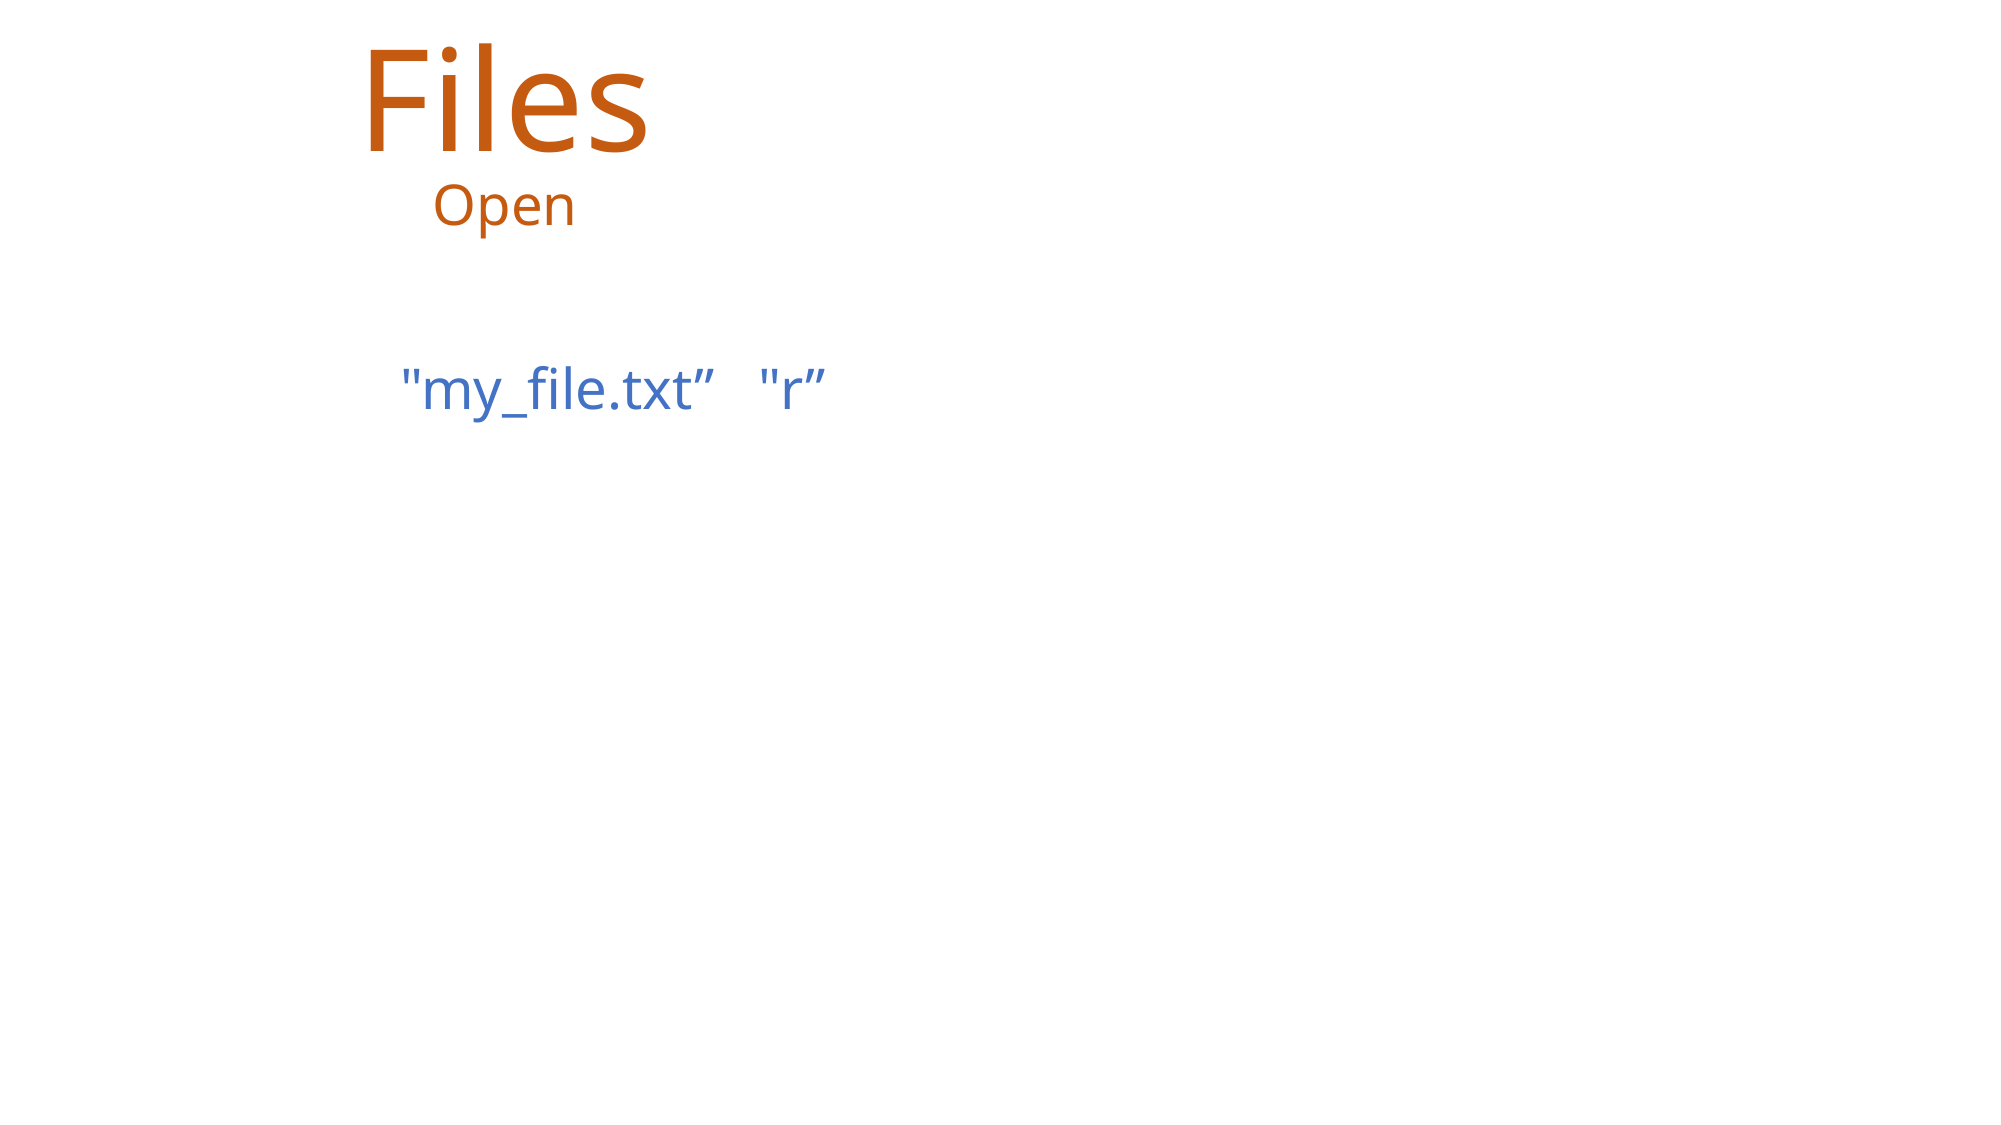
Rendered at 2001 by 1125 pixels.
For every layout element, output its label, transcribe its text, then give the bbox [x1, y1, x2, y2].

list Files Open f = open( "my_file.txt” , "r” ) [137, 62, 1863, 1088]
